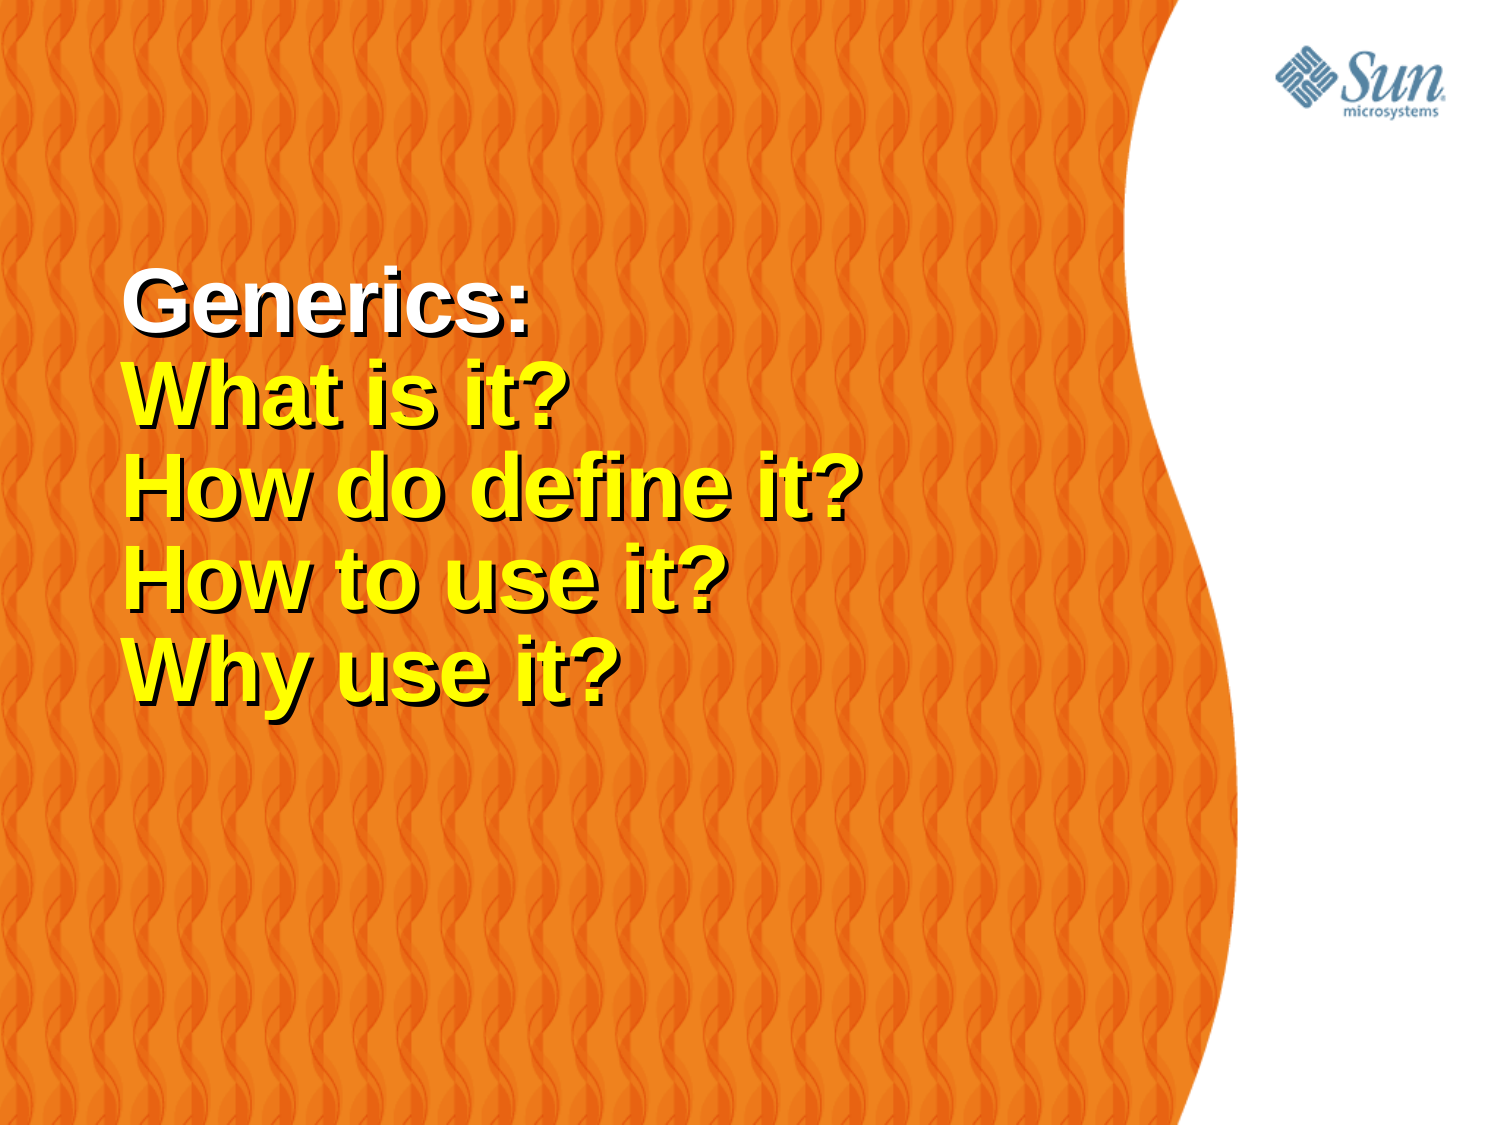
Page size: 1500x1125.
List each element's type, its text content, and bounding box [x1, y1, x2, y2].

picture [0, 0, 1500, 1125]
title Generics: What is it? How do define it? How to use it? Why use it? [119, 156, 1321, 1048]
